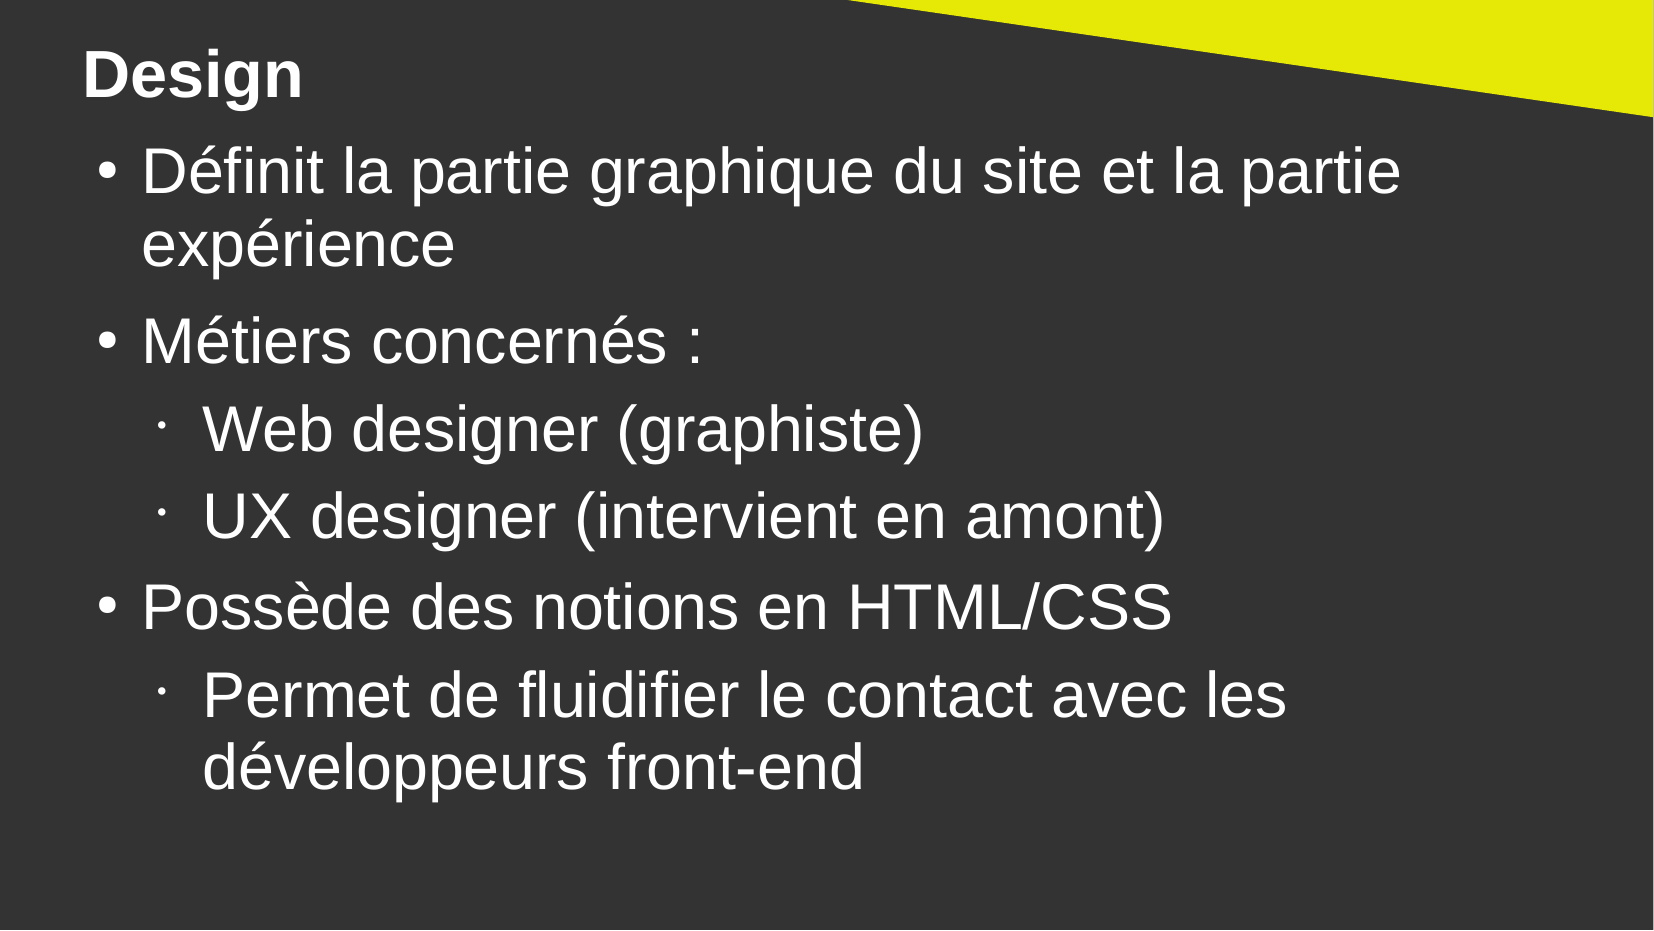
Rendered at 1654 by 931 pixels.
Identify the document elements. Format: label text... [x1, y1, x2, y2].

title Design [82, 37, 1571, 114]
text_box [847, 0, 1654, 118]
list Définit la partie graphique du site et la partie expérience Métiers concernés : Web designer (graphiste) UX designer (intervient en amont) Possède des notions en HTML/CSS Permet de fluidifier le contact avec les développeurs front-end [80, 135, 1548, 804]
